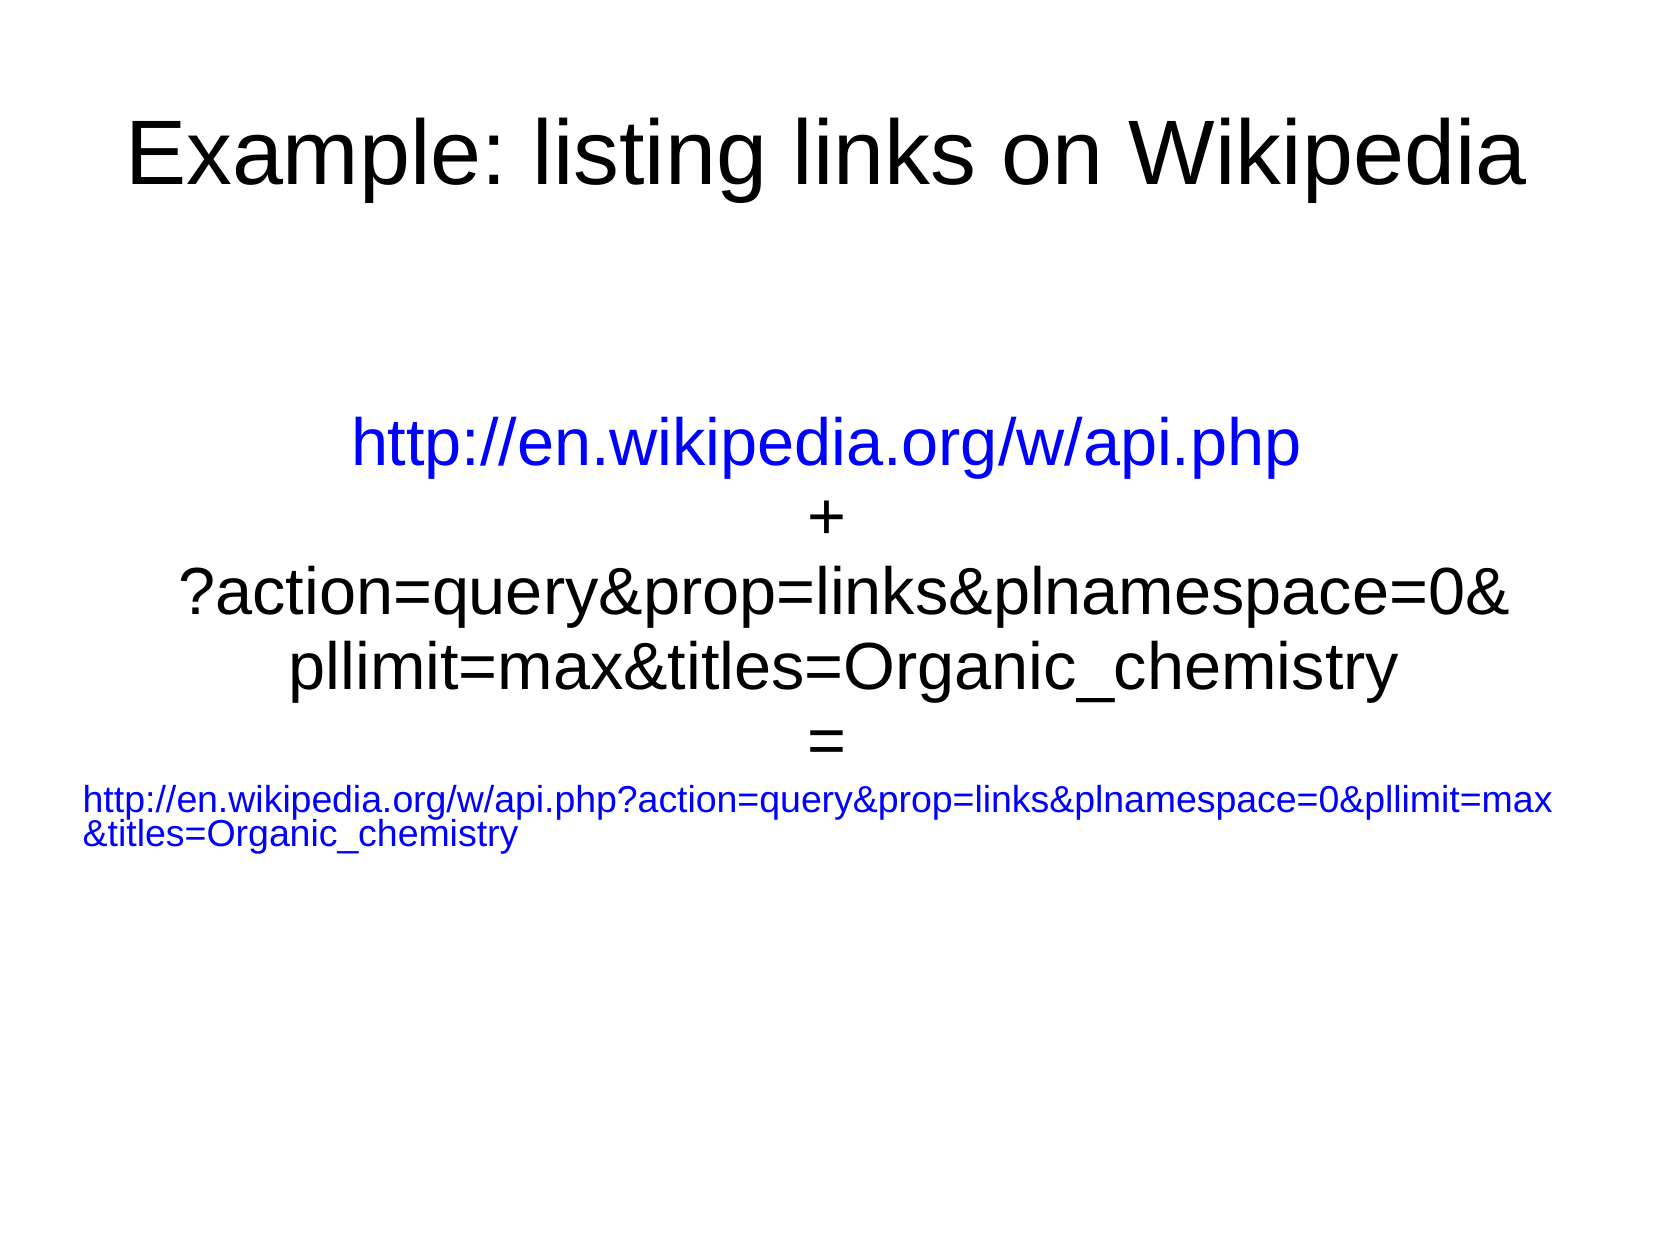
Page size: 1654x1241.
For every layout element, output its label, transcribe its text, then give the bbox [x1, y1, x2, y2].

title Example: listing links on Wikipedia [82, 49, 1571, 257]
subtitle http://en.wikipedia.org/w/api.php + ?action=query&prop=links&plnamespace=0& pllimit=max&titles=Organic_chemistry = http://en.wikipedia.org/w/api.php?action=query&prop=links&plnamespace=0&pllimit=max&titles=Organic_chemistry [82, 290, 1571, 1010]
